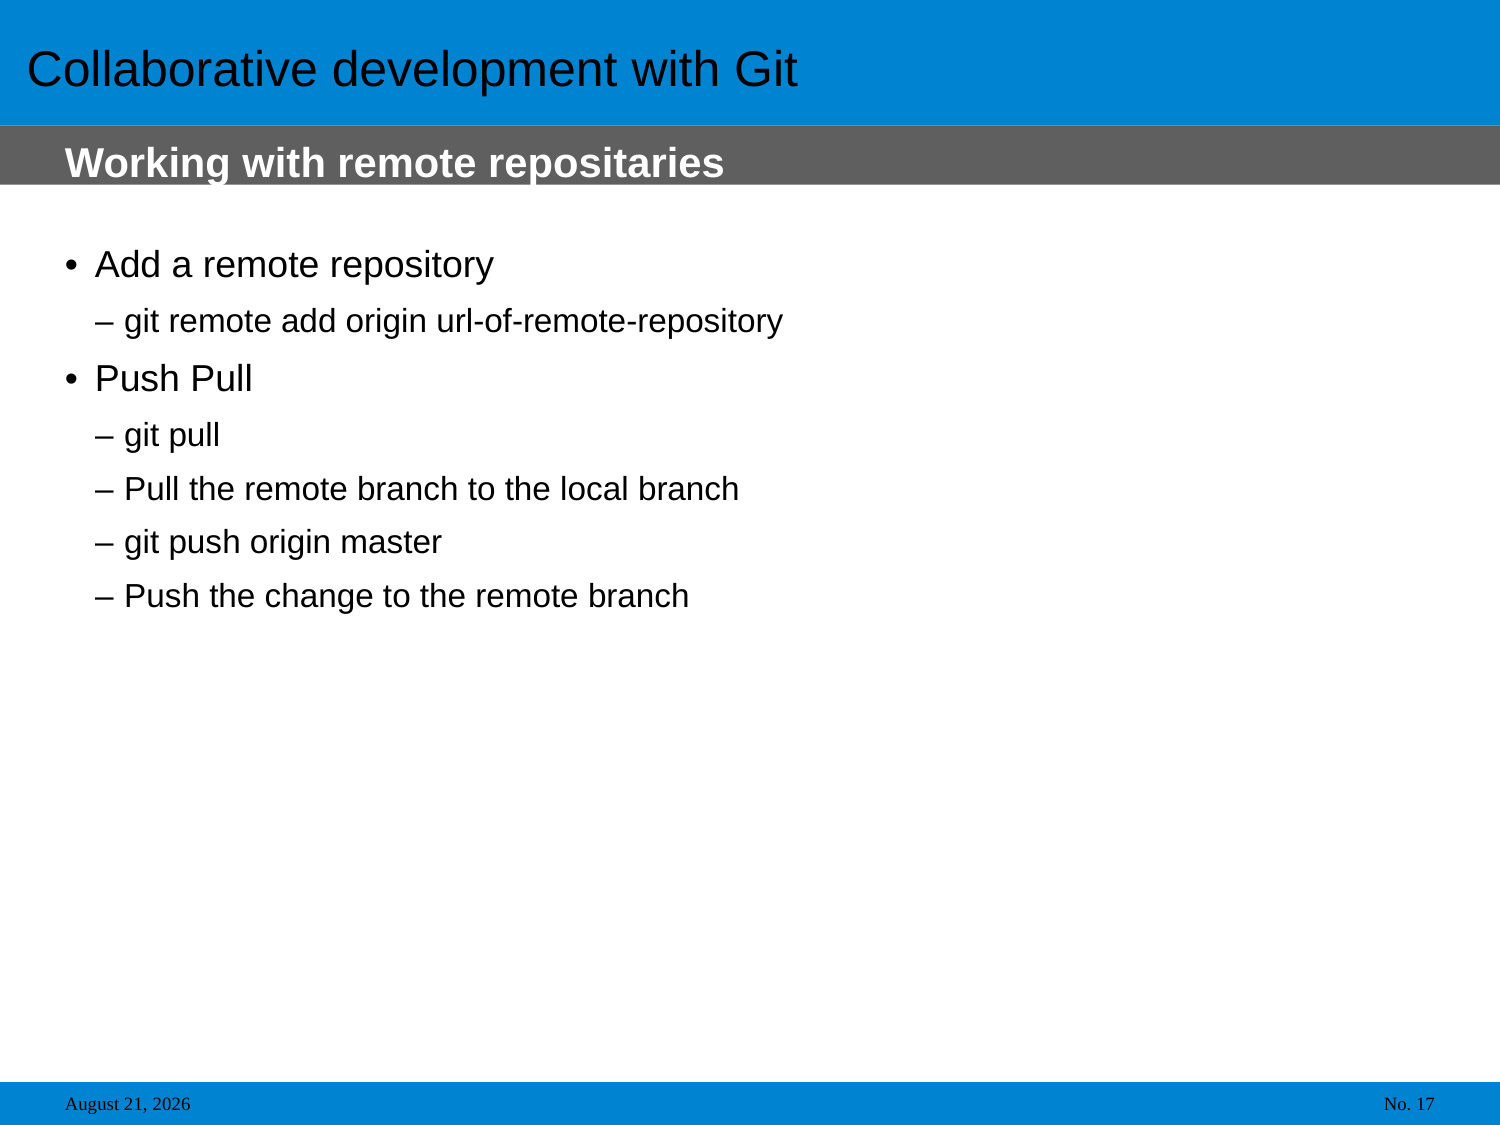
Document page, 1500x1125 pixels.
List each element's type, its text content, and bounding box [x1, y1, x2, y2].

list Add a remote repository git remote add origin url-of-remote-repository Push Pull git pull Pull the remote branch to the local branch git push origin master Push the change to the remote branch [64, 243, 1436, 972]
title Working with remote repositaries [64, 139, 1436, 187]
